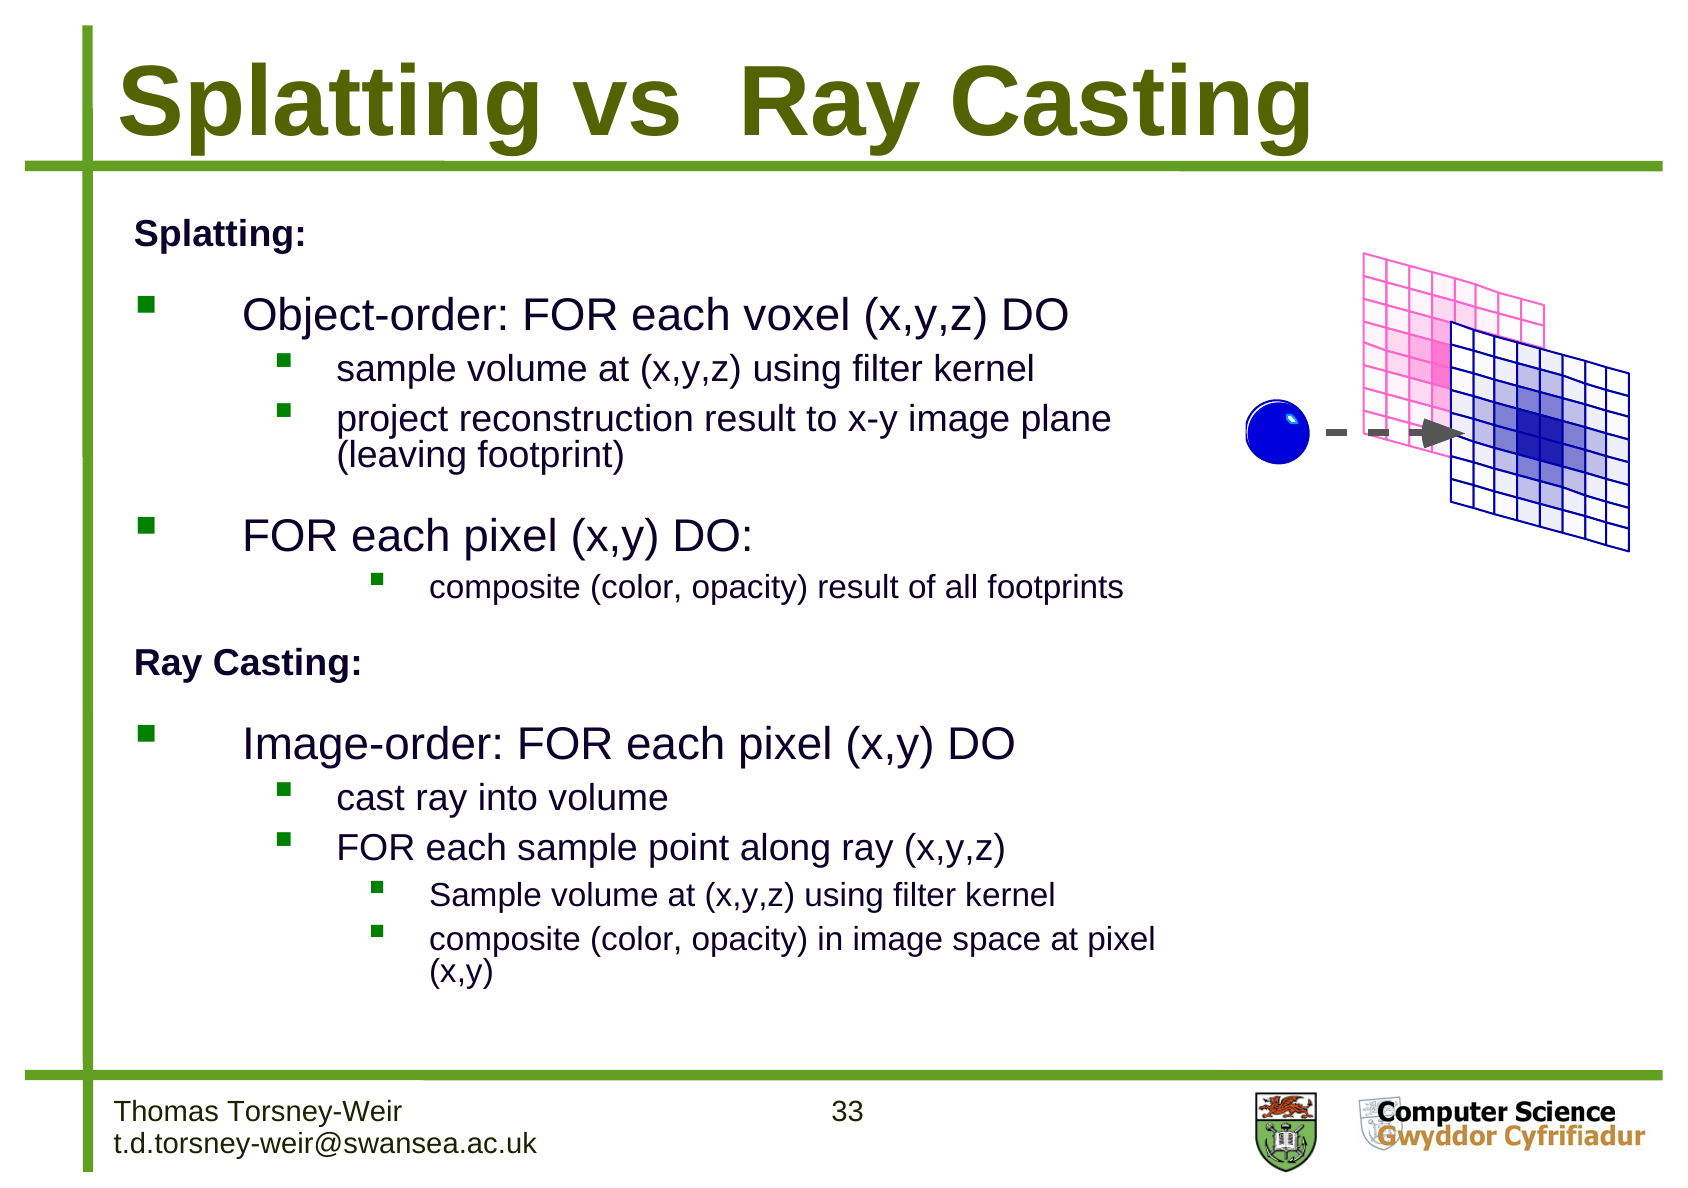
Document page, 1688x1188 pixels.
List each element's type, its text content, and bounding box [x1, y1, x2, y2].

title Splatting vs Ray Casting [101, 29, 1666, 166]
picture [1245, 251, 1634, 556]
picture [1240, 1092, 1654, 1173]
list Splatting: Object-order: FOR each voxel (x,y,z) DO sample volume at (x,y,z) using filter kernel project reconstruction result to x-y image plane (leaving footprint) FOR each pixel (x,y) DO: composite (color, opacity) result of all footprints Ray Casting: Image-order: FOR each pixel (x,y) DO cast ray into volume FOR each sample point along ray (x,y,z) Sample volume at (x,y,z) using filter kernel composite (color, opacity) in image space at pixel (x,y) [117, 209, 1246, 1060]
